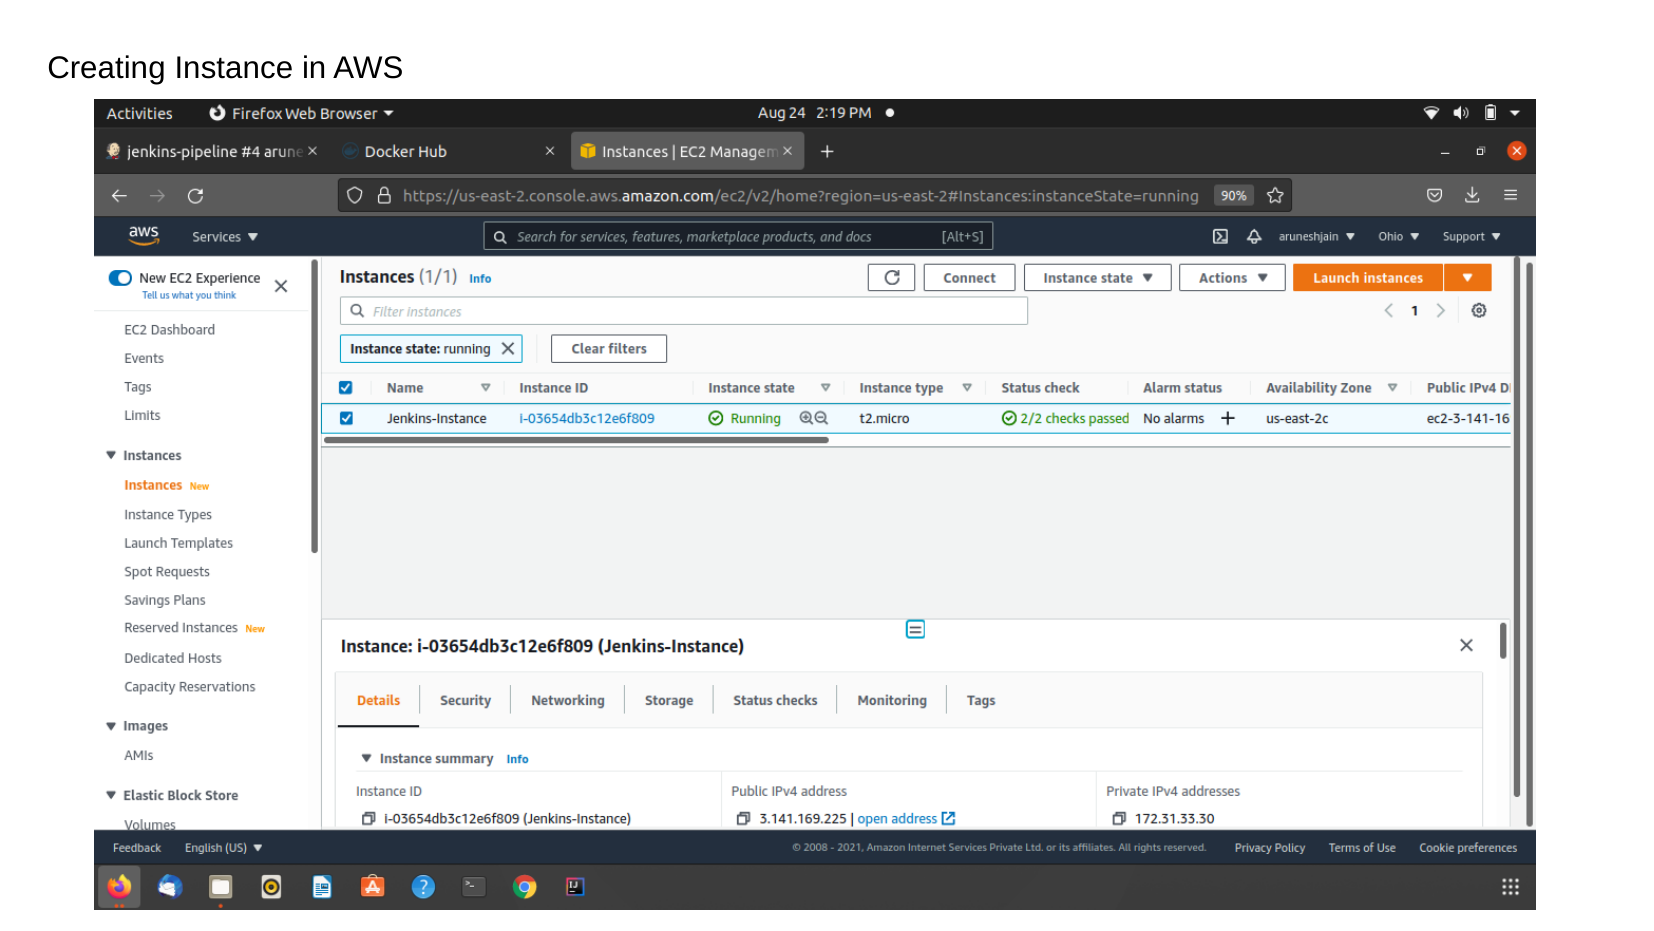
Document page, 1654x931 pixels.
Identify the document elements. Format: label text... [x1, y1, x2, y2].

title Creating Instance in AWS [47, 39, 1536, 97]
picture [94, 99, 1536, 910]
